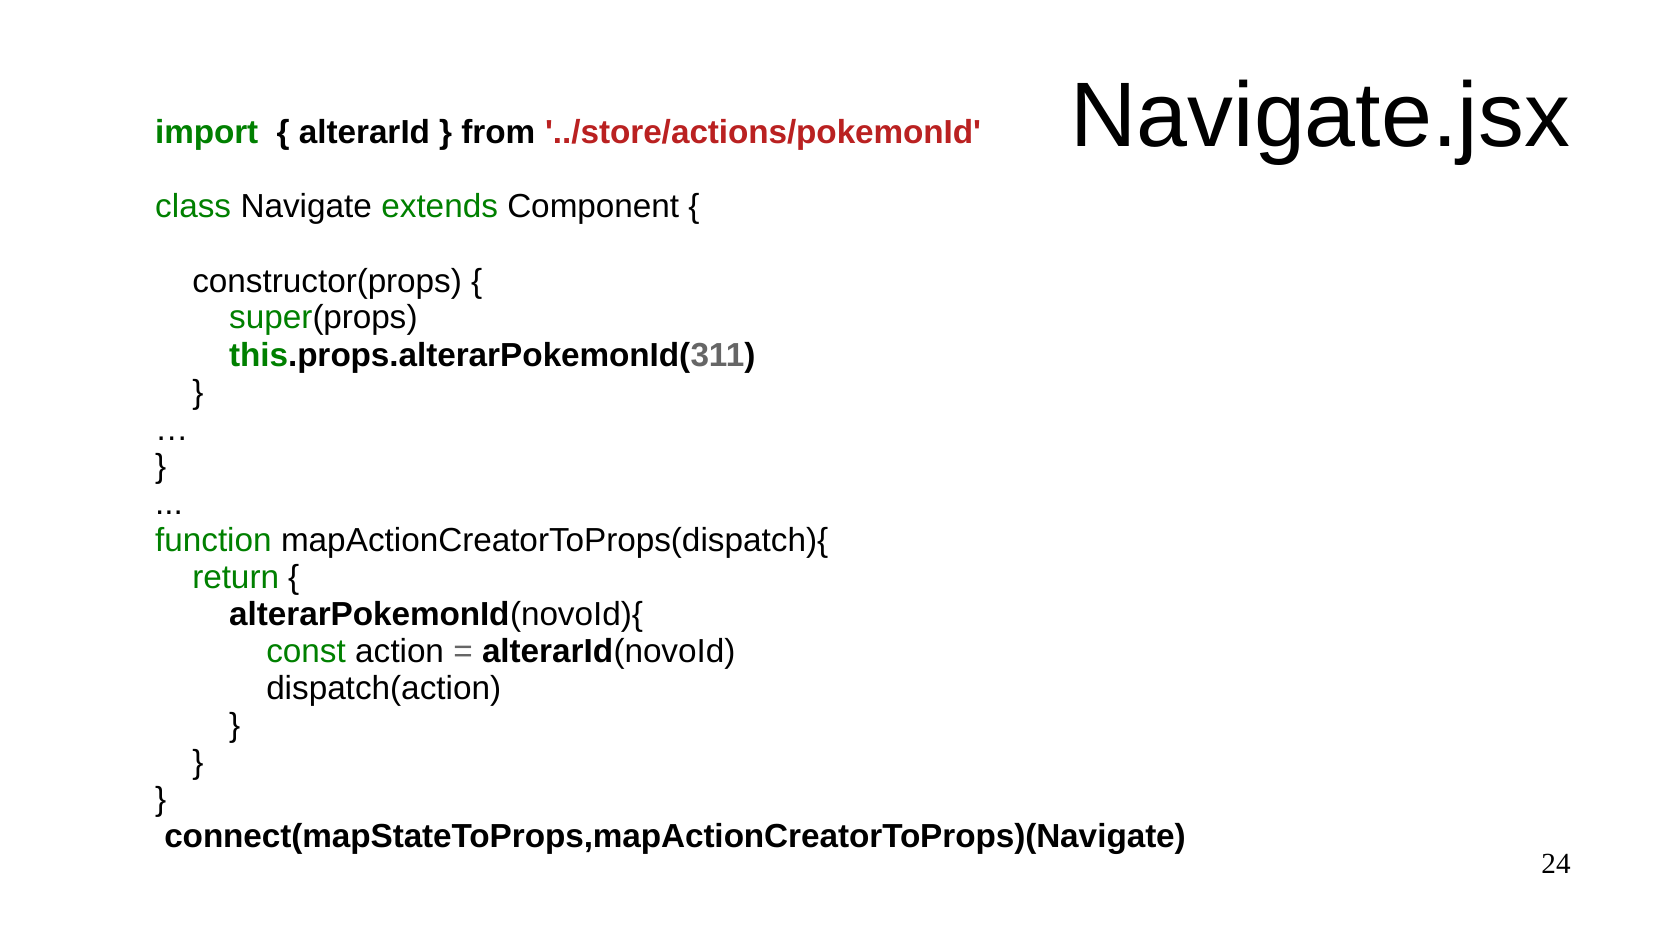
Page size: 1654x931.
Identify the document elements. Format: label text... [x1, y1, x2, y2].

title Navigate.jsx [82, 37, 1571, 193]
text_box import { alterarId } from '../store/actions/pokemonId' class Navigate extends Component { constructor(props) { super(props) this.props.alterarPokemonId(311) } … } ... function mapActionCreatorToProps(dispatch){ return { alterarPokemonId(novoId){ const action = alterarId(novoId) dispatch(action) } } } connect(mapStateToProps,mapActionCreatorToProps)(Navigate) [140, 106, 1556, 862]
